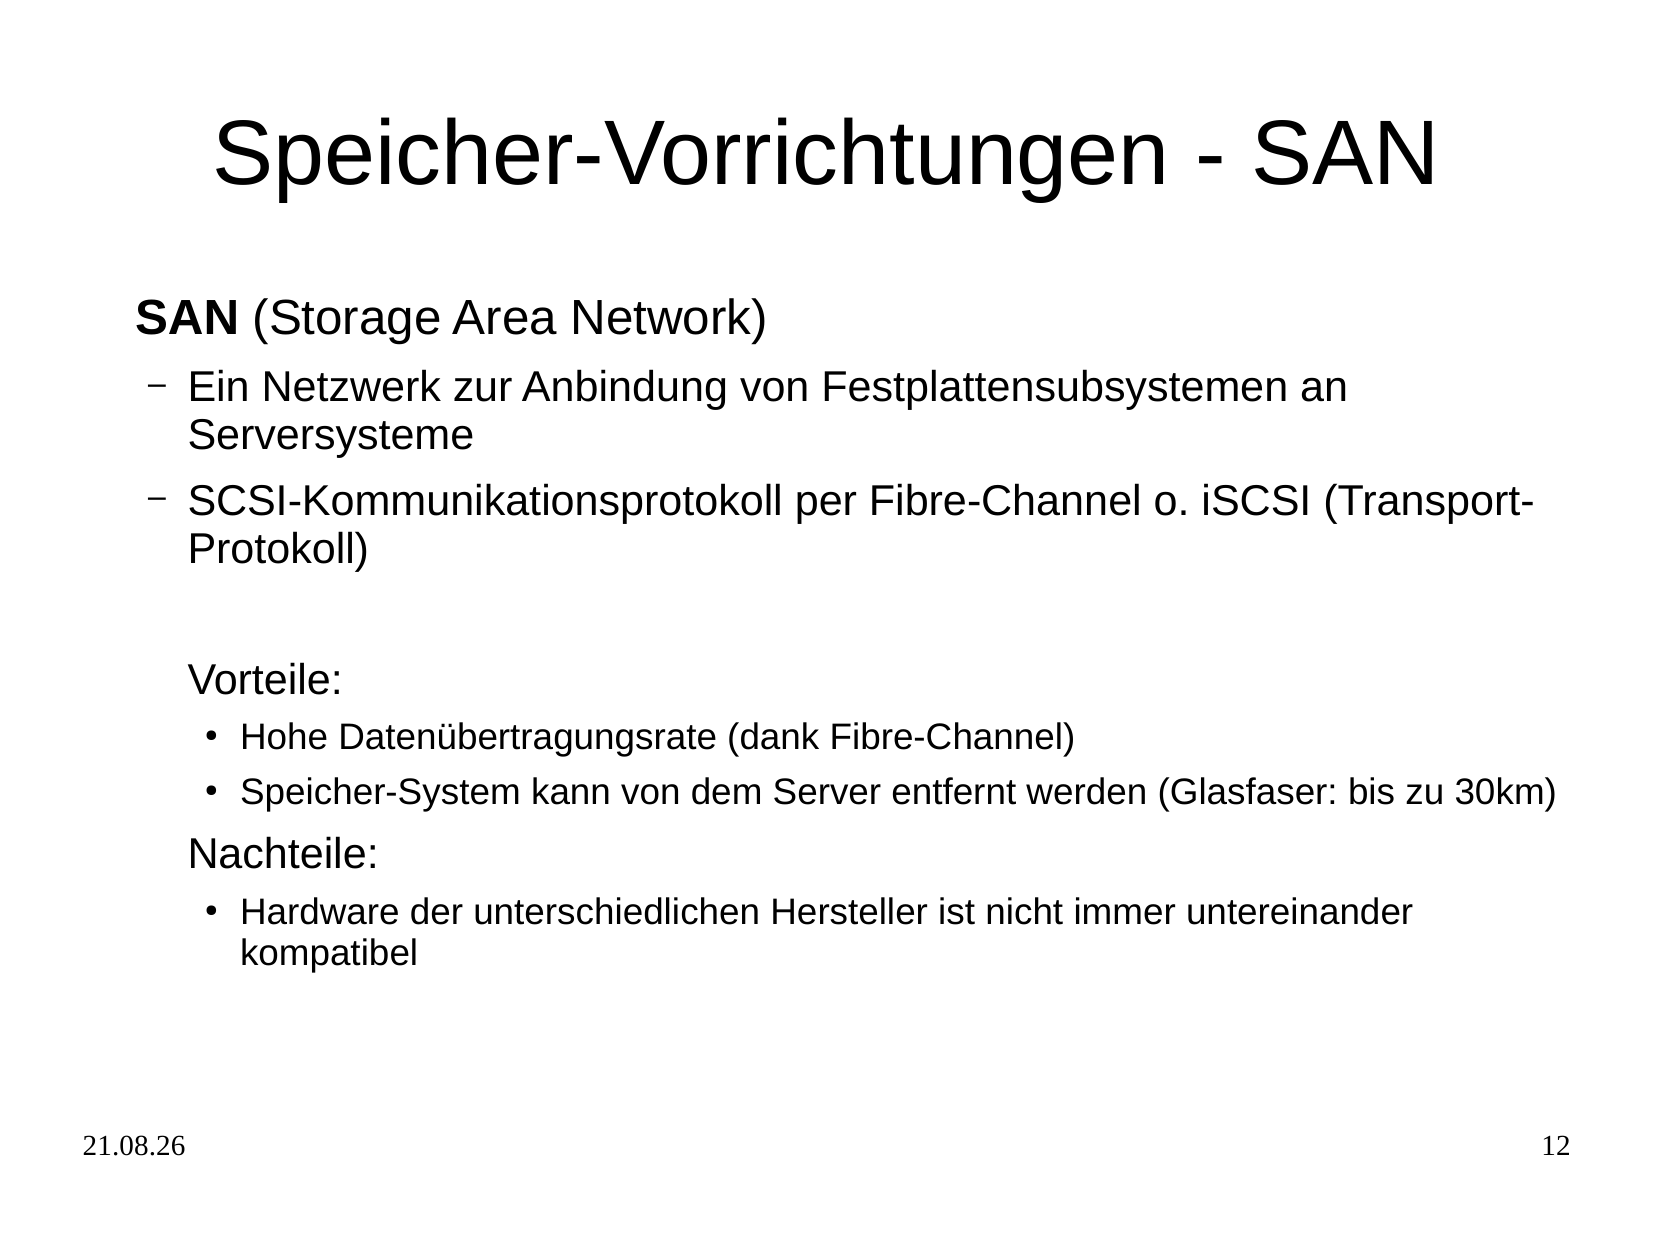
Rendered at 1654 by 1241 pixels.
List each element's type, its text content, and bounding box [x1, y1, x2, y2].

list SAN (Storage Area Network) Ein Netzwerk zur Anbindung von Festplattensubsystemen an Serversysteme SCSI-Kommunikationsprotokoll per Fibre-Channel o. iSCSI (Transport-Protokoll) Vorteile: Hohe Datenübertragungsrate (dank Fibre-Channel) Speicher-System kann von dem Server entfernt werden (Glasfaser: bis zu 30km) Nachteile: Hardware der unterschiedlichen Hersteller ist nicht immer untereinander kompatibel [82, 290, 1571, 1010]
title Speicher-Vorrichtungen - SAN [82, 49, 1571, 257]
